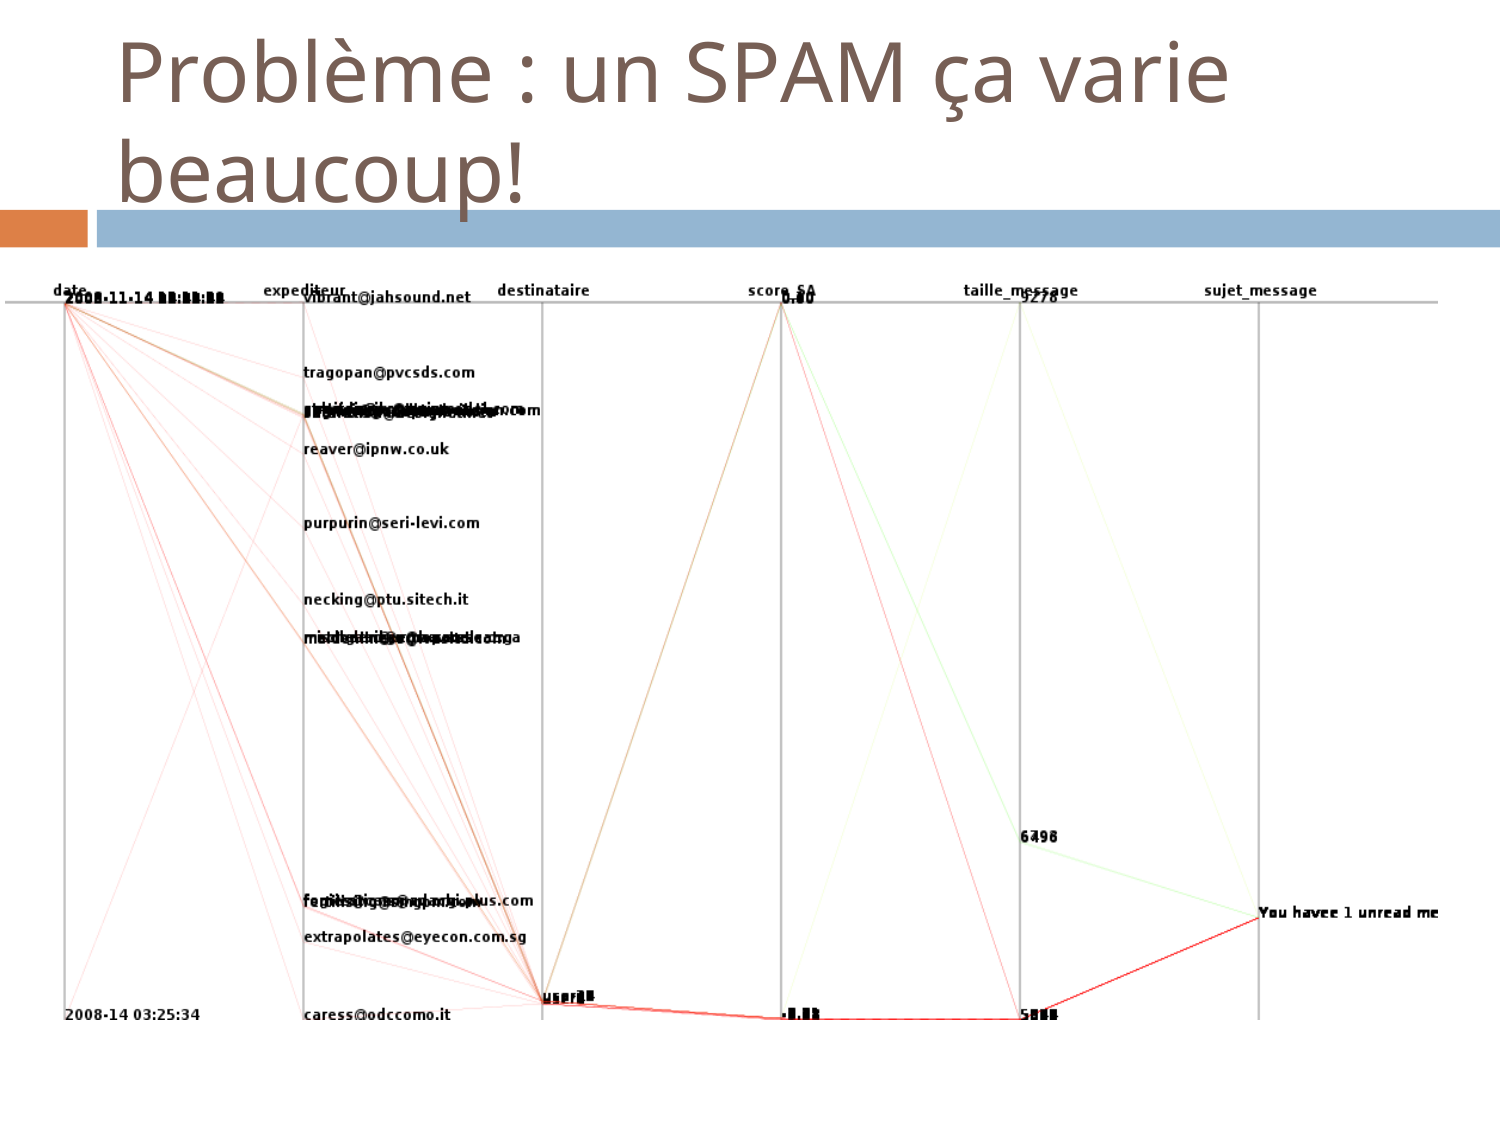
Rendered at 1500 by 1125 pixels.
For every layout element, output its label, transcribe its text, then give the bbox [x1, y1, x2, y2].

picture [5, 281, 1438, 1020]
title Problème : un SPAM ça varie beaucoup! [100, 37, 1438, 201]
